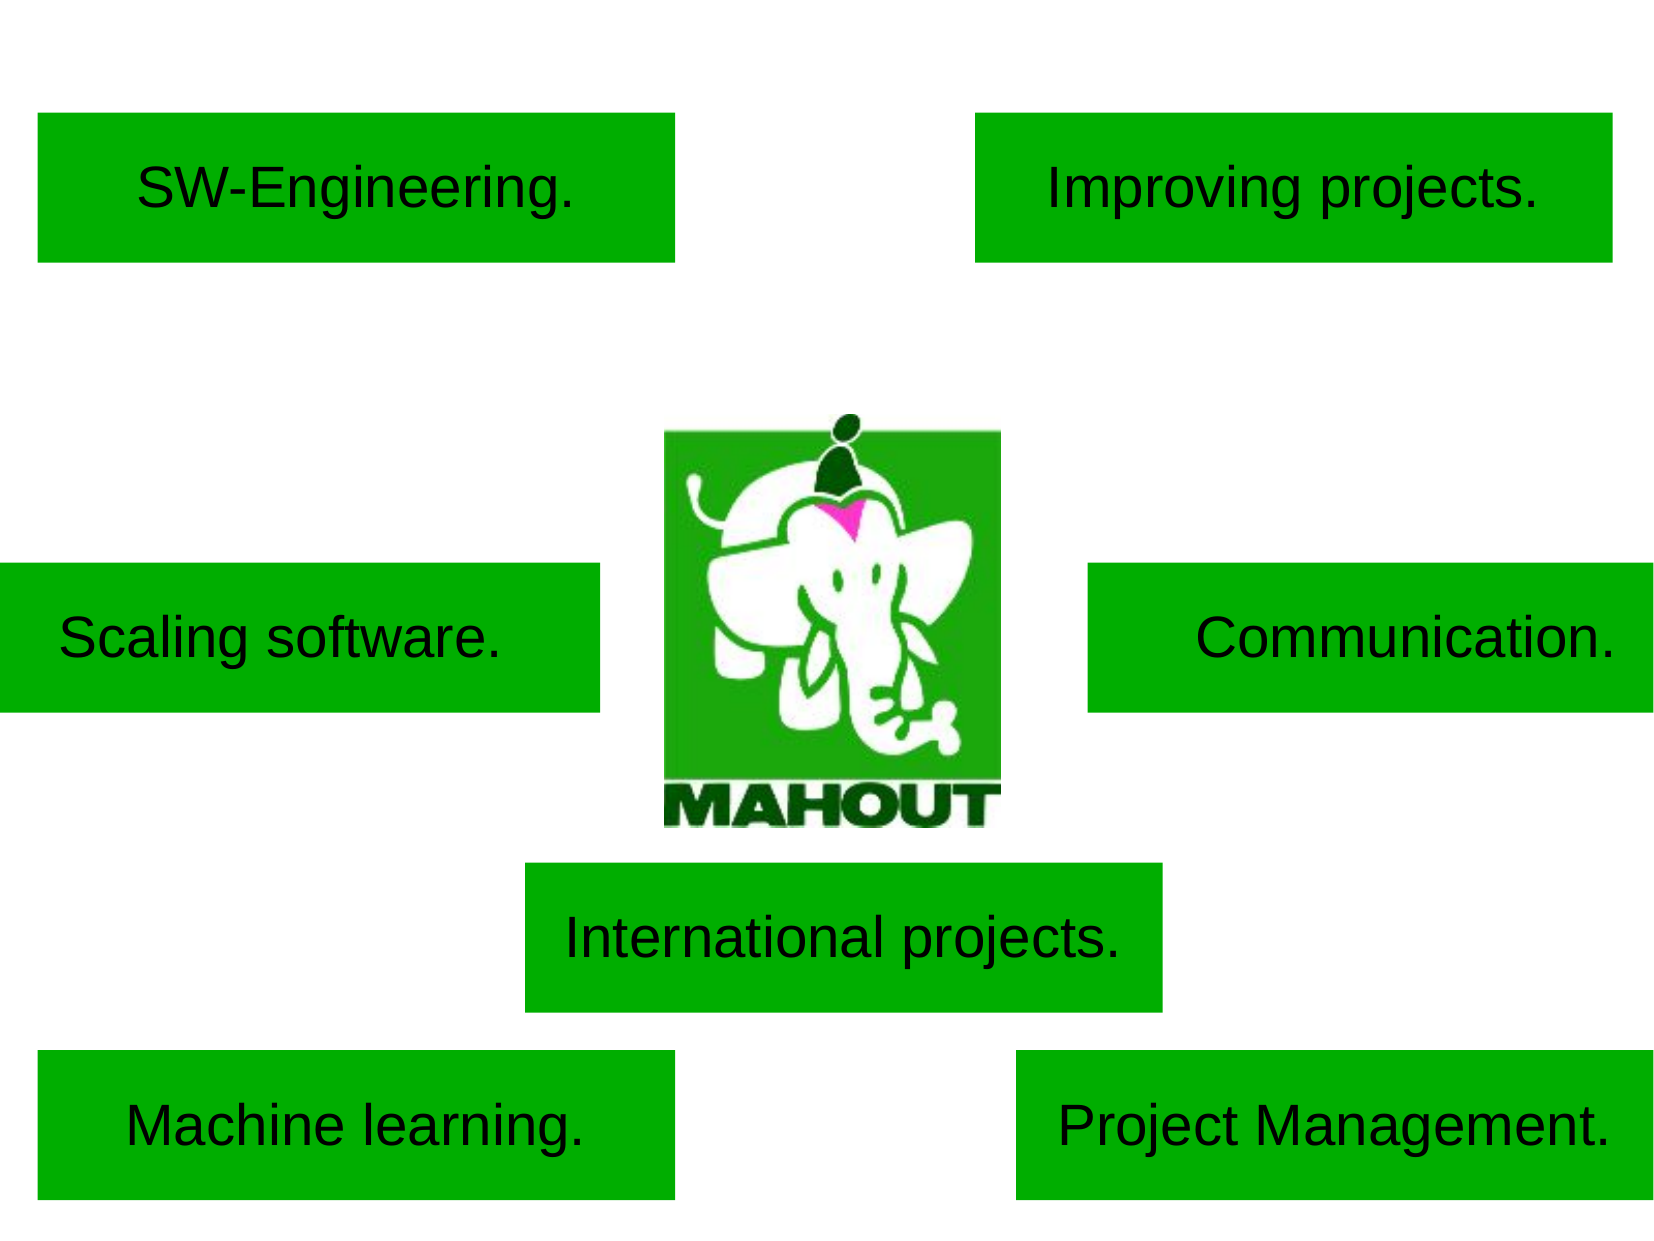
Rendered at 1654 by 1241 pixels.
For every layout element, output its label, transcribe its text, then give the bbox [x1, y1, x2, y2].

picture [664, 414, 1001, 828]
text_box Improving projects. [975, 112, 1613, 263]
text_box Machine learning. [37, 1050, 676, 1201]
text_box SW-Engineering. [37, 112, 676, 263]
text_box Scaling software. [0, 562, 601, 713]
text_box International projects. [525, 862, 1163, 1013]
text_box Communication. [1087, 562, 1654, 713]
text_box Project Management. [1016, 1050, 1654, 1201]
